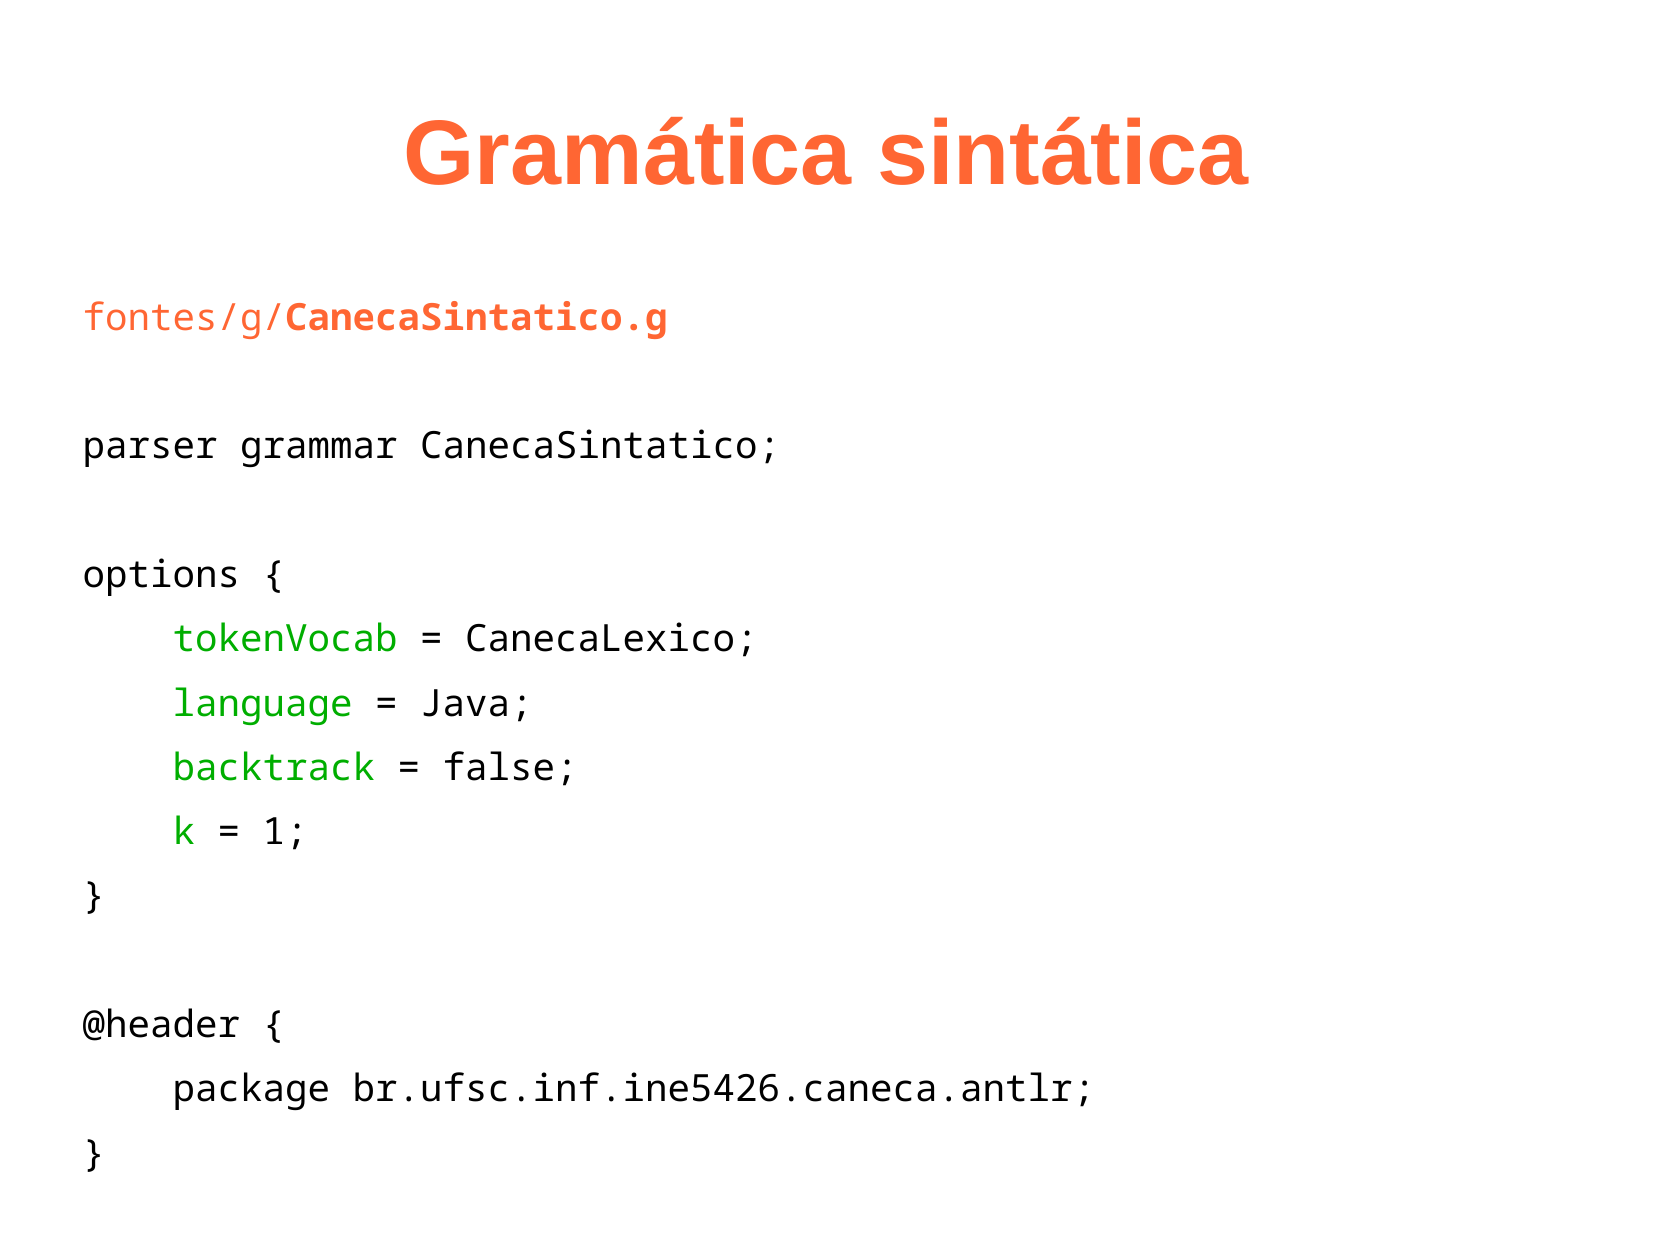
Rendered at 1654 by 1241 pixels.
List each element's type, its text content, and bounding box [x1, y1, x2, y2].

list fontes/g/CanecaSintatico.g parser grammar CanecaSintatico; options { tokenVocab = CanecaLexico; language = Java; backtrack = false; k = 1; } @header { package br.ufsc.inf.ine5426.caneca.antlr; } [82, 290, 1548, 1182]
title Gramática sintática [82, 49, 1571, 257]
